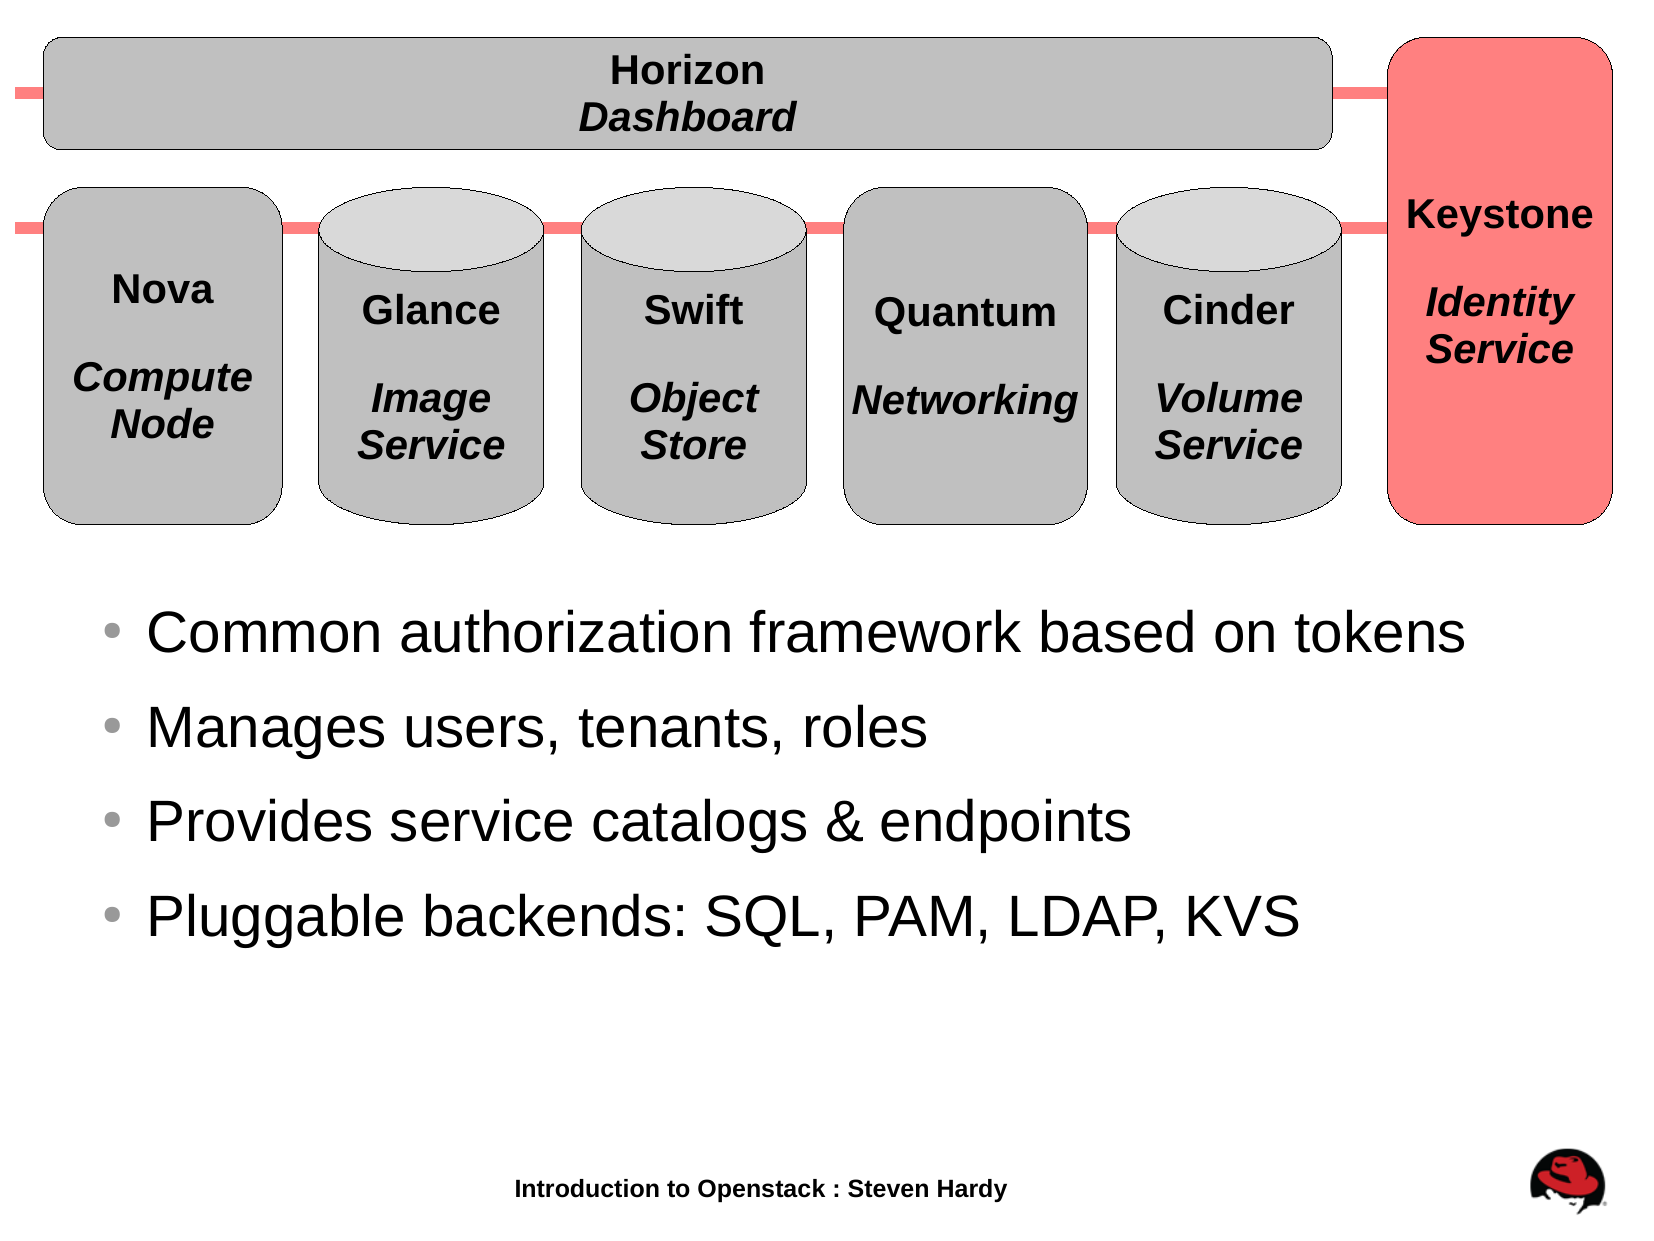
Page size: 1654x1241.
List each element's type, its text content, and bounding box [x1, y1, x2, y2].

text_box Swift Object Store [581, 232, 807, 525]
picture [1529, 1146, 1613, 1224]
text_box Nova Compute Node [43, 187, 283, 525]
list Common authorization framework based on tokens Manages users, tenants, roles Provides service catalogs & endpoints Pluggable backends: SQL, PAM, LDAP, KVS [86, 600, 1576, 1044]
text_box Glance Image Service [318, 232, 544, 525]
text_box Keystone Identity Service [1387, 37, 1613, 525]
text_box Horizon Dashboard [43, 37, 1333, 150]
text_box Quantum Networking [843, 187, 1088, 525]
text_box Cinder Volume Service [1116, 233, 1342, 525]
